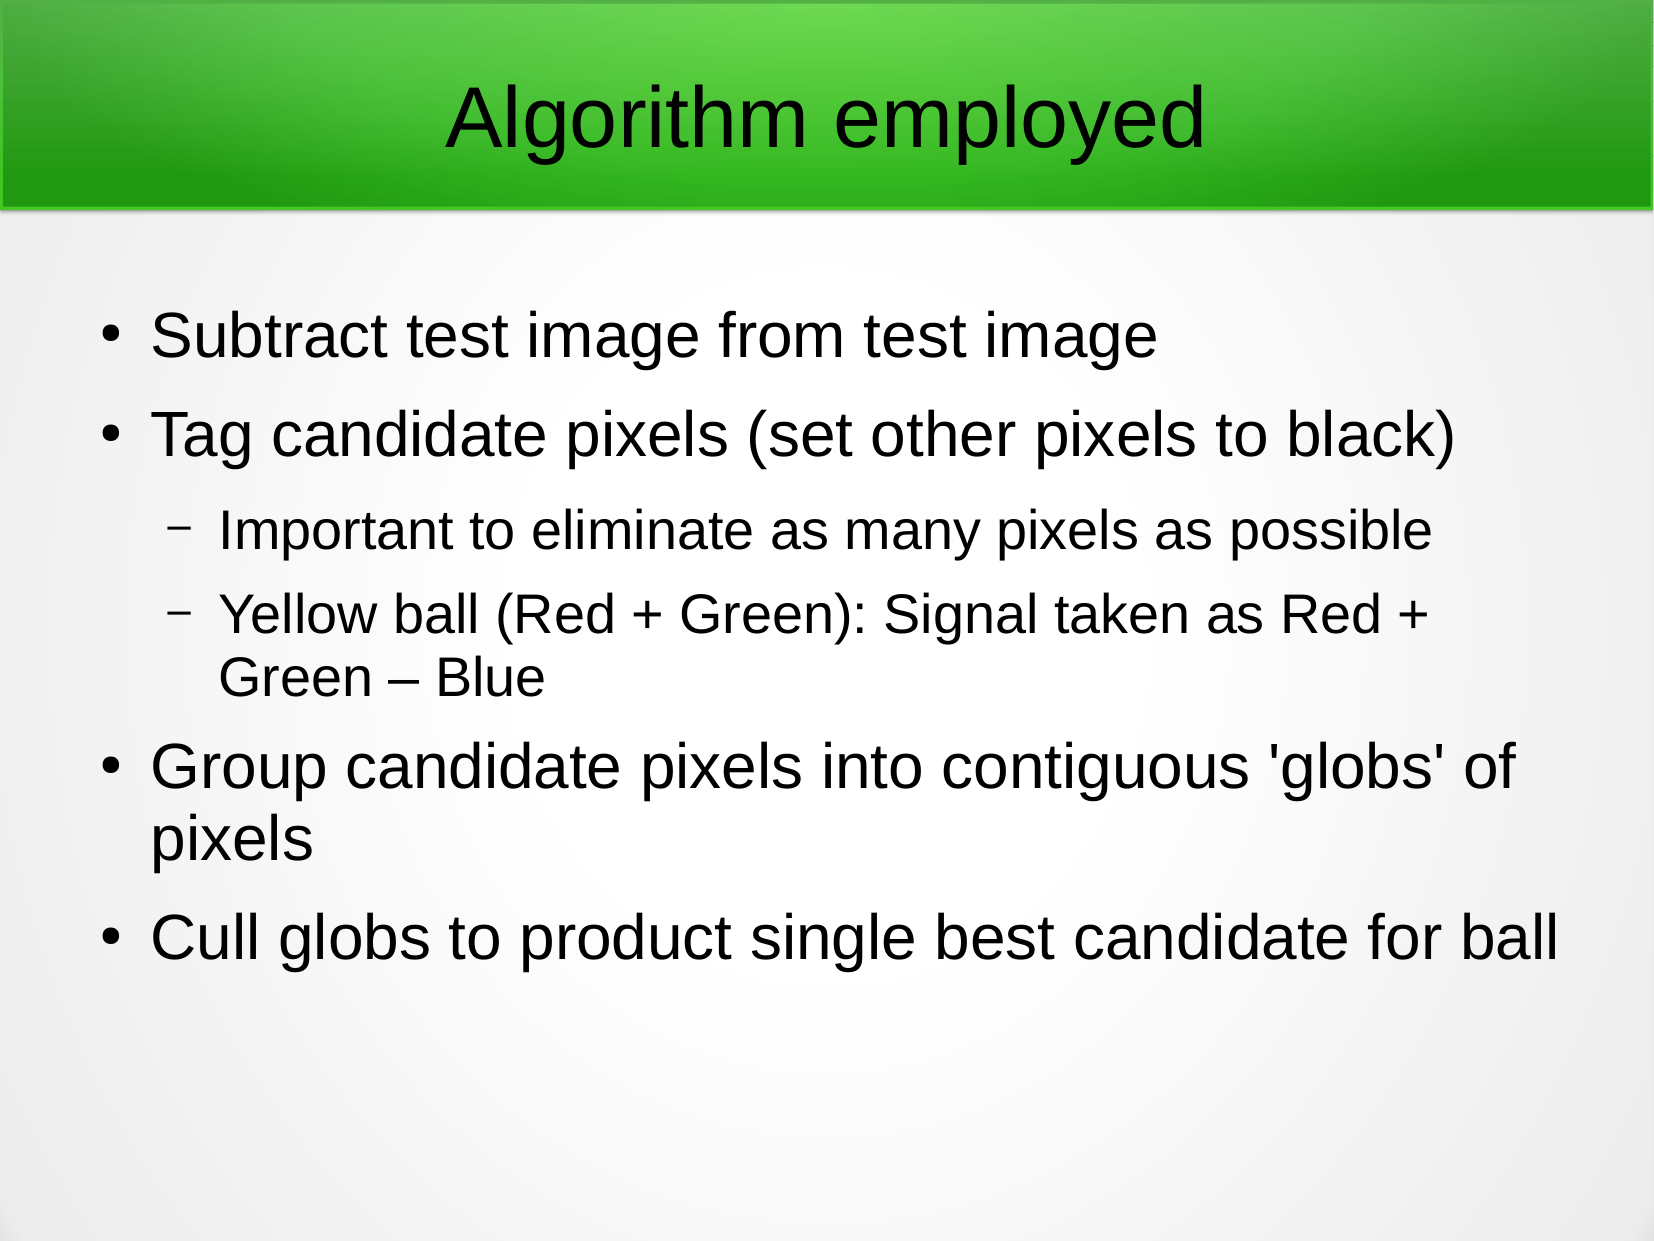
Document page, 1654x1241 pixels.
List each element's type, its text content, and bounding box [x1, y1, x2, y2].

list Subtract test image from test image Tag candidate pixels (set other pixels to black) Important to eliminate as many pixels as possible Yellow ball (Red + Green): Signal taken as Red + Green – Blue Group candidate pixels into contiguous 'globs' of pixels Cull globs to product single best candidate for ball [82, 299, 1571, 1019]
title Algorithm employed [82, 47, 1571, 189]
